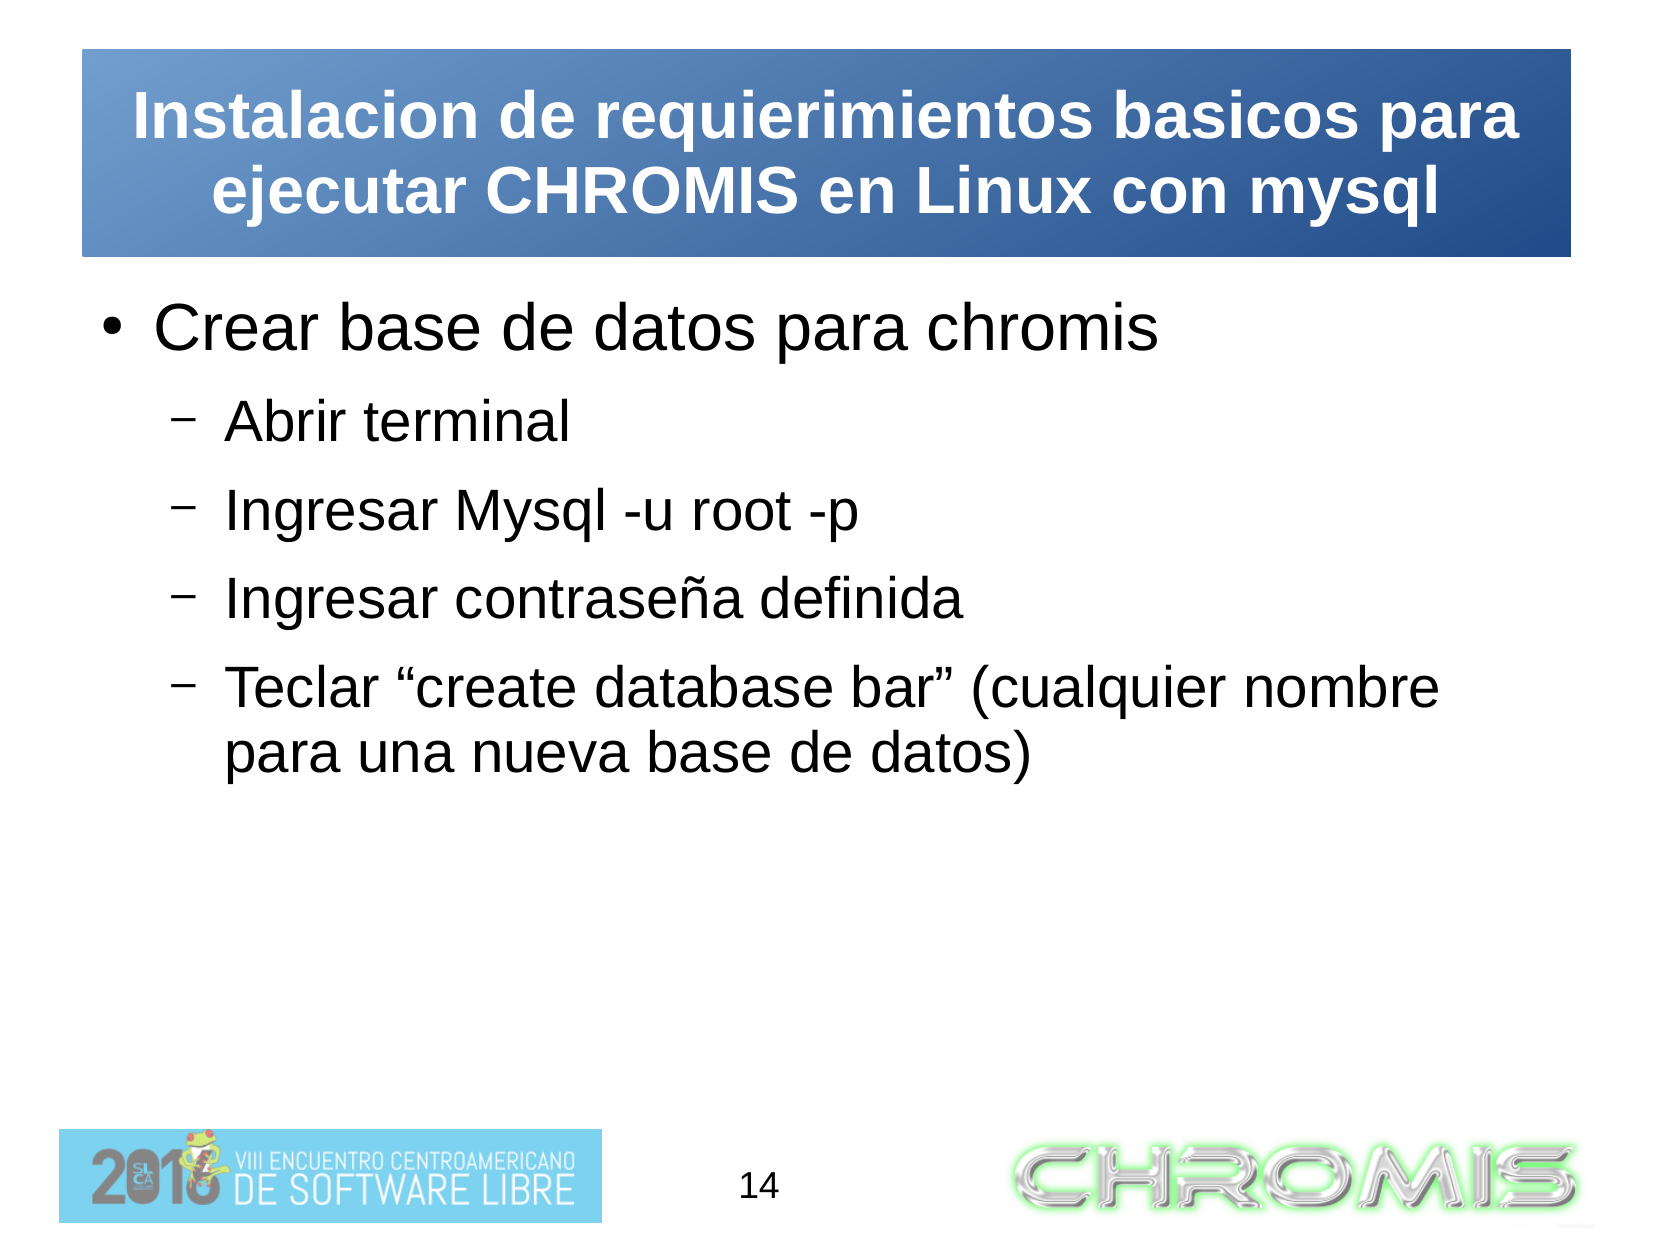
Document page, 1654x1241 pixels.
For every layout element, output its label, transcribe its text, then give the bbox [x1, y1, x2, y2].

list Crear base de datos para chromis Abrir terminal Ingresar Mysql -u root -p Ingresar contraseña definida Teclar “create database bar” (cualquier nombre para una nueva base de datos) [82, 290, 1571, 1010]
title Instalacion de requierimientos basicos para ejecutar CHROMIS en Linux con mysql [82, 49, 1571, 257]
